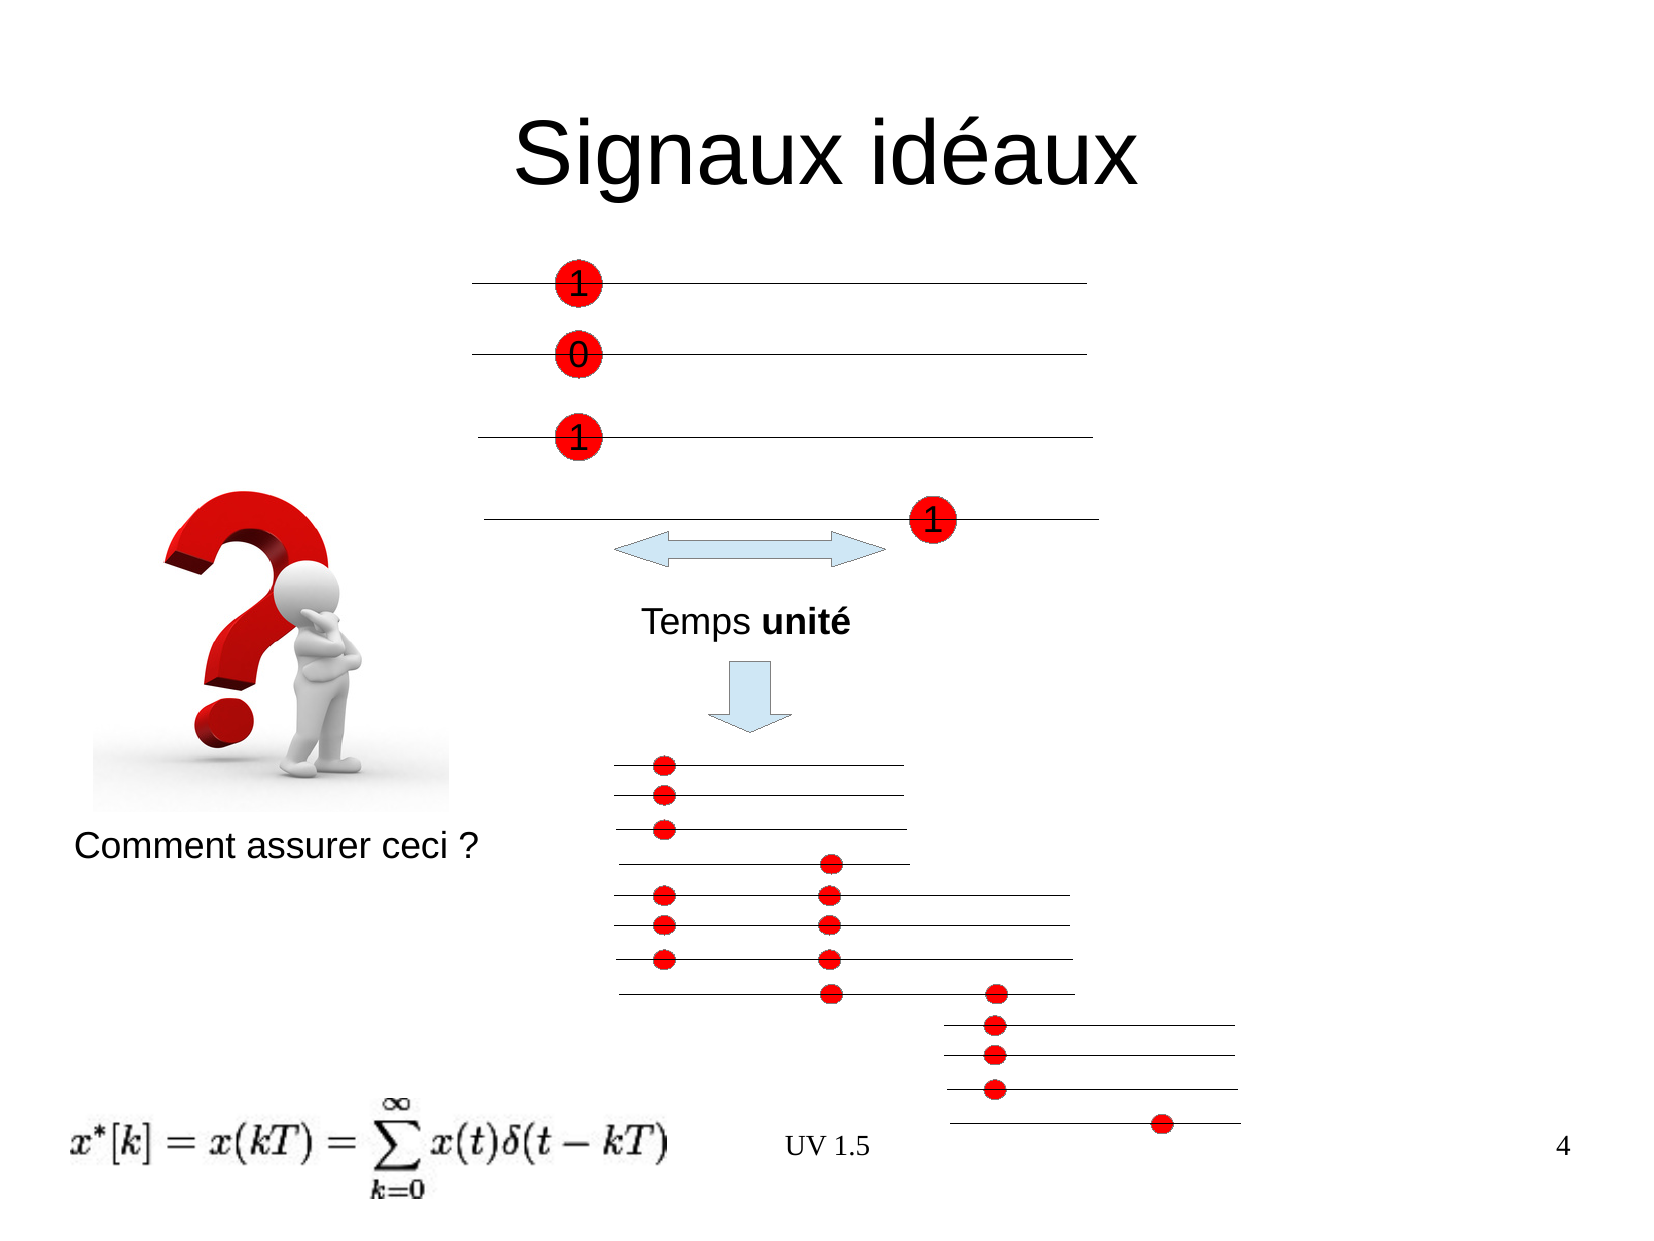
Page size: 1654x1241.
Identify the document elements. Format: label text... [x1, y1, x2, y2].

text_box [653, 915, 676, 925]
title Signaux idéaux [82, 49, 1571, 257]
text_box 0 [555, 355, 603, 379]
text_box [820, 865, 843, 875]
text_box [985, 984, 1008, 994]
text_box [983, 1045, 1007, 1055]
text_box [820, 854, 843, 864]
text_box [653, 830, 676, 840]
text_box [818, 915, 841, 925]
text_box 1 [555, 438, 603, 461]
text_box [820, 984, 843, 994]
text_box [653, 885, 676, 895]
text_box [983, 1015, 1007, 1025]
text_box [818, 896, 841, 906]
text_box [985, 995, 1008, 1004]
text_box 1 [555, 284, 603, 308]
text_box [653, 819, 676, 829]
text_box [983, 1026, 1007, 1036]
picture [70, 1098, 667, 1199]
text_box [653, 926, 676, 936]
picture [93, 472, 449, 812]
text_box [653, 896, 676, 906]
text_box [818, 949, 841, 959]
text_box [653, 755, 676, 765]
text_box 1 [909, 496, 957, 519]
text_box 1 [555, 413, 603, 437]
text_box [983, 1079, 1007, 1089]
text_box [1151, 1114, 1174, 1123]
text_box 1 [909, 520, 957, 544]
text_box 0 [555, 330, 603, 354]
text_box [820, 995, 843, 1004]
text_box [818, 960, 841, 970]
text_box 1 [555, 259, 603, 283]
text_box Comment assurer ceci ? [59, 817, 495, 875]
text_box Temps unité [625, 592, 867, 650]
text_box [818, 885, 841, 895]
text_box [818, 926, 841, 936]
text_box [653, 785, 676, 795]
text_box [614, 531, 886, 567]
text_box [1150, 1124, 1174, 1134]
text_box 0 [573, 344, 584, 354]
text_box [653, 766, 676, 776]
text_box [653, 796, 676, 806]
text_box [653, 949, 676, 959]
text_box [983, 1056, 1007, 1065]
text_box [983, 1090, 1007, 1100]
text_box 0 [573, 355, 584, 365]
text_box [708, 661, 792, 733]
text_box [653, 960, 676, 970]
